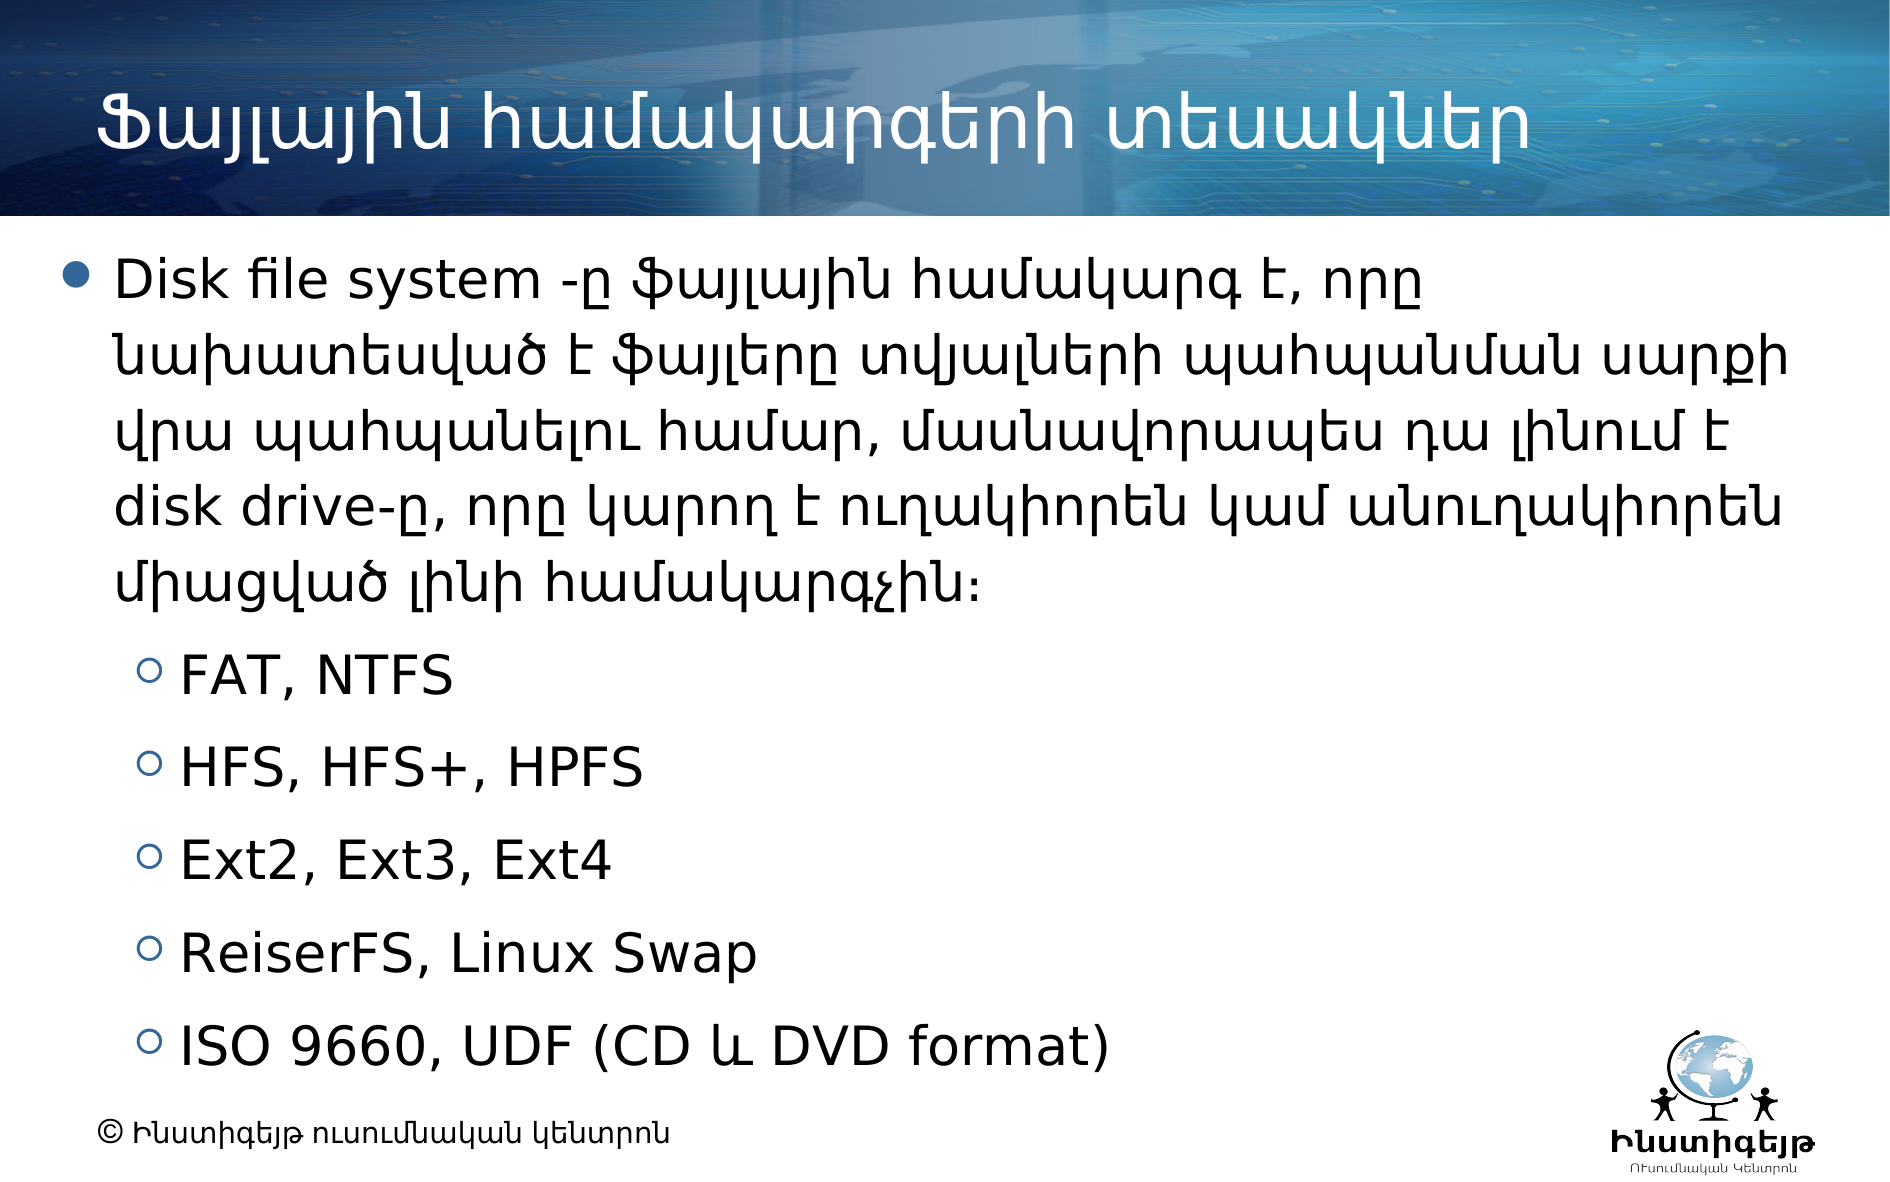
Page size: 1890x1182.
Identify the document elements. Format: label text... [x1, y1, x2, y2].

picture [1612, 1066, 1815, 1175]
title Ֆայլային համակարգերի տեսակներ [94, 54, 1793, 210]
list Disk file system -ը ֆայլային համակարգ է, որը նախատեսված է ֆայլերը տվյալների պահպանման սարքի վրա պահպանելու համար, մասնավորապես դա լինում է disk drive-ը, որը կարող է ուղակիորեն կամ անուղակիորեն միացված լինի համակարգչին։ FAT, NTFS HFS, HFS+, HPFS Ext2, Ext3, Ext4 ReiserFS, Linux Swap ISO 9660, UDF (CD և DVD format) [59, 236, 1831, 1066]
picture [0, 0, 1890, 216]
